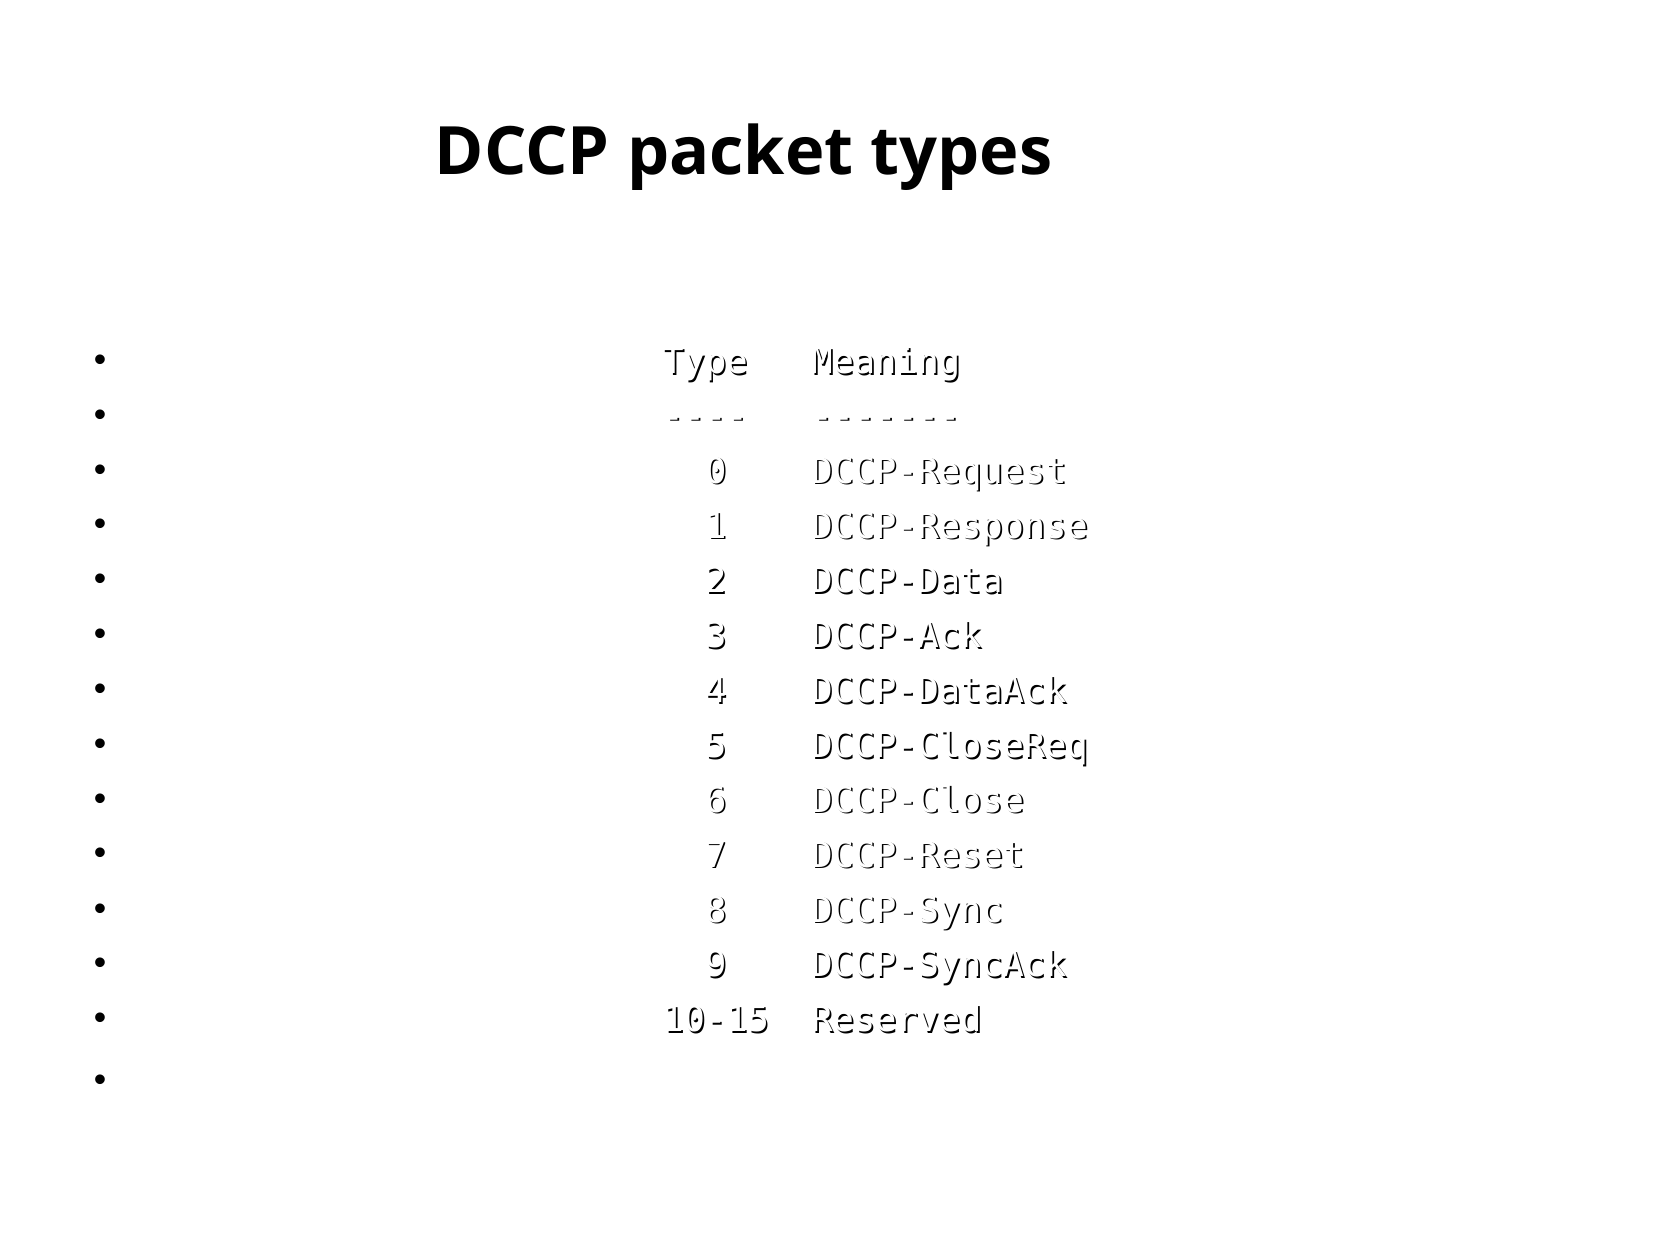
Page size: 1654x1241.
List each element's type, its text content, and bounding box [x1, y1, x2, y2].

title DCCP packet types [0, 49, 1489, 257]
subtitle Type Meaning ---- ------- 0 DCCP-Request 1 DCCP-Response 2 DCCP-Data 3 DCCP-Ack 4 DCCP-DataAck 5 DCCP-CloseReq 6 DCCP-Close 7 DCCP-Reset 8 DCCP-Sync 9 DCCP-SyncAck 10-15 Reserved [78, 338, 1654, 1059]
